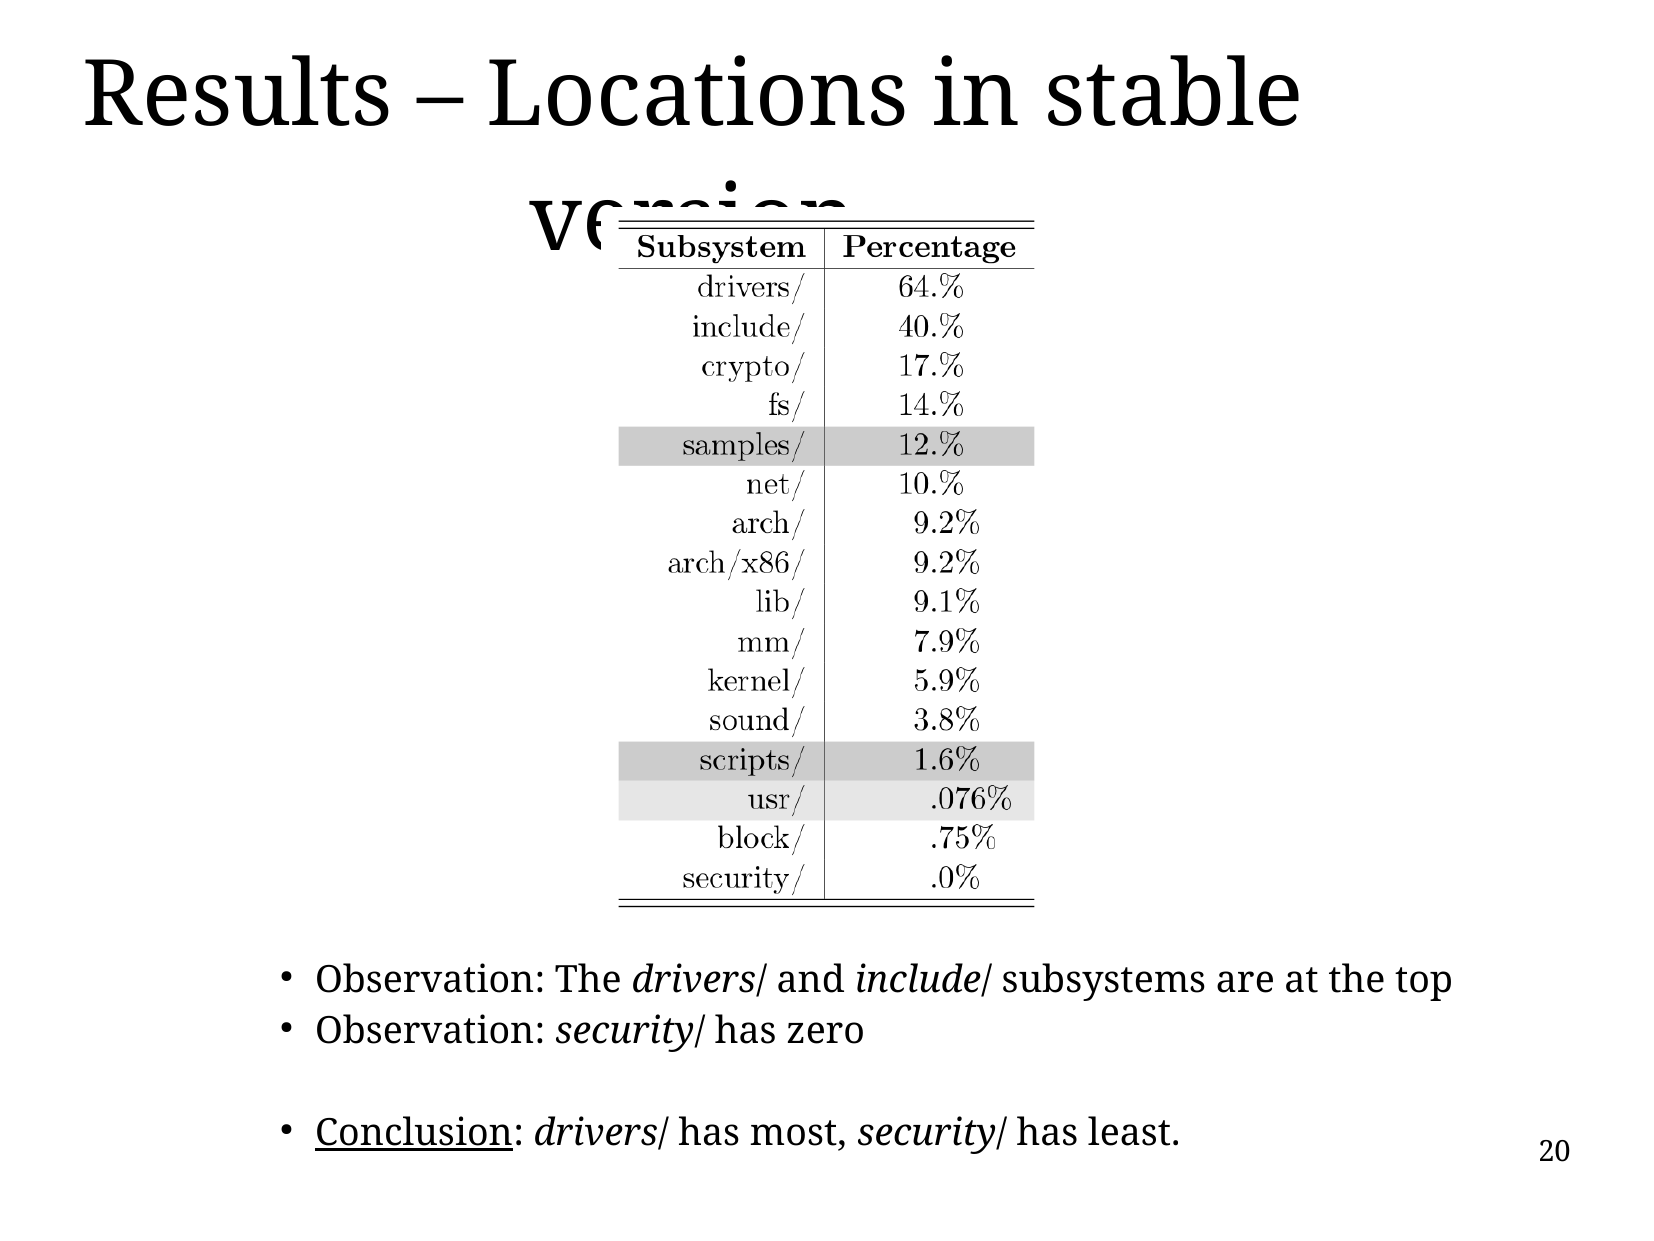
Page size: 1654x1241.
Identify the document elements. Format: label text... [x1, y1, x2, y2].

title Results – Locations in stable version [82, 49, 1571, 257]
picture [601, 207, 1053, 927]
text_box Observation: The drivers/ and include/ subsystems are at the top Observation: security/ has zero Conclusion: drivers/ has most, security/ has least. [265, 944, 1413, 1131]
